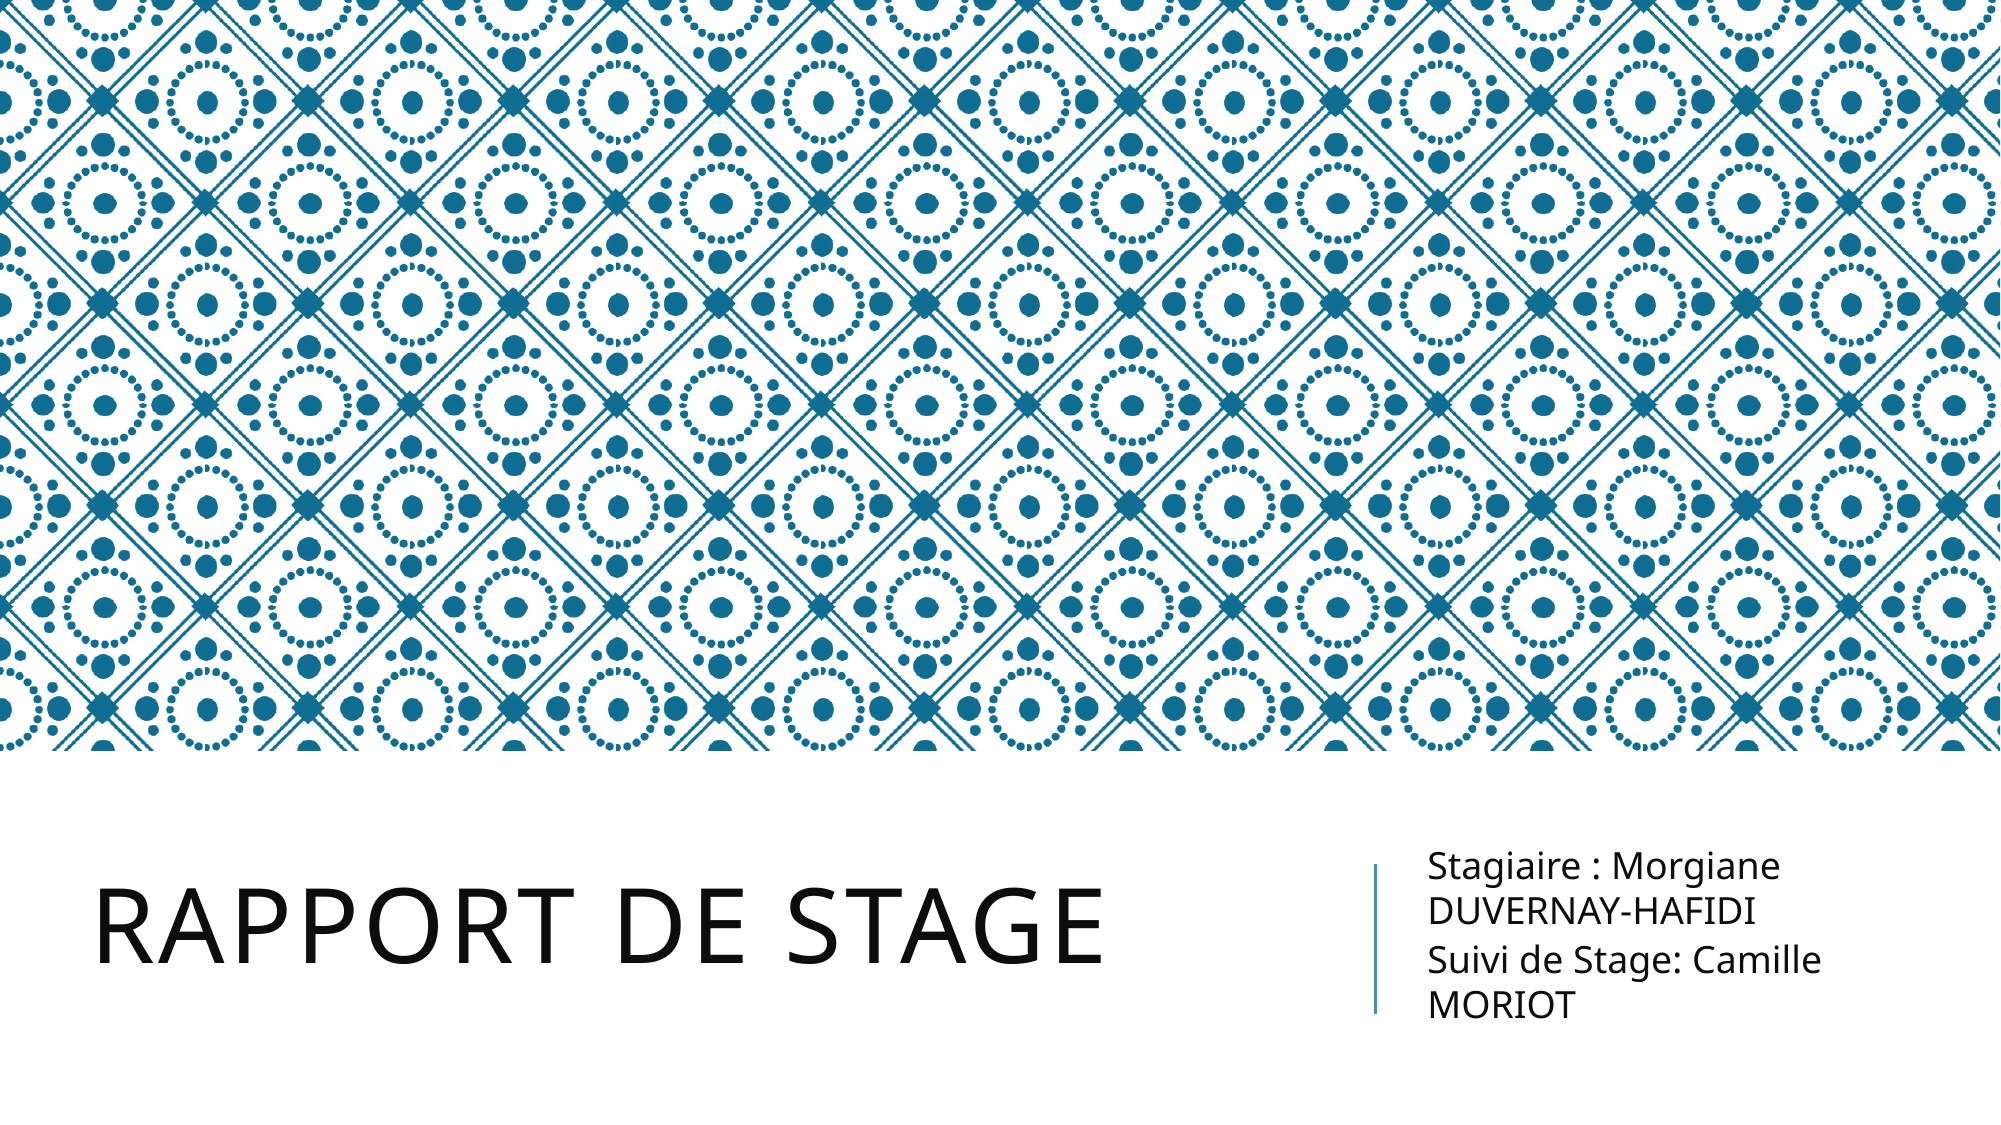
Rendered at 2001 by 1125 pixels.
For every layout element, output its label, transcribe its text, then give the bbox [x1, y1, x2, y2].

subtitle Stagiaire : Morgiane DUVERNAY-HAFIDI Suivi de Stage: Camille MORIOT [1412, 813, 1938, 1054]
title Rapport de Stage [75, 813, 1351, 1054]
